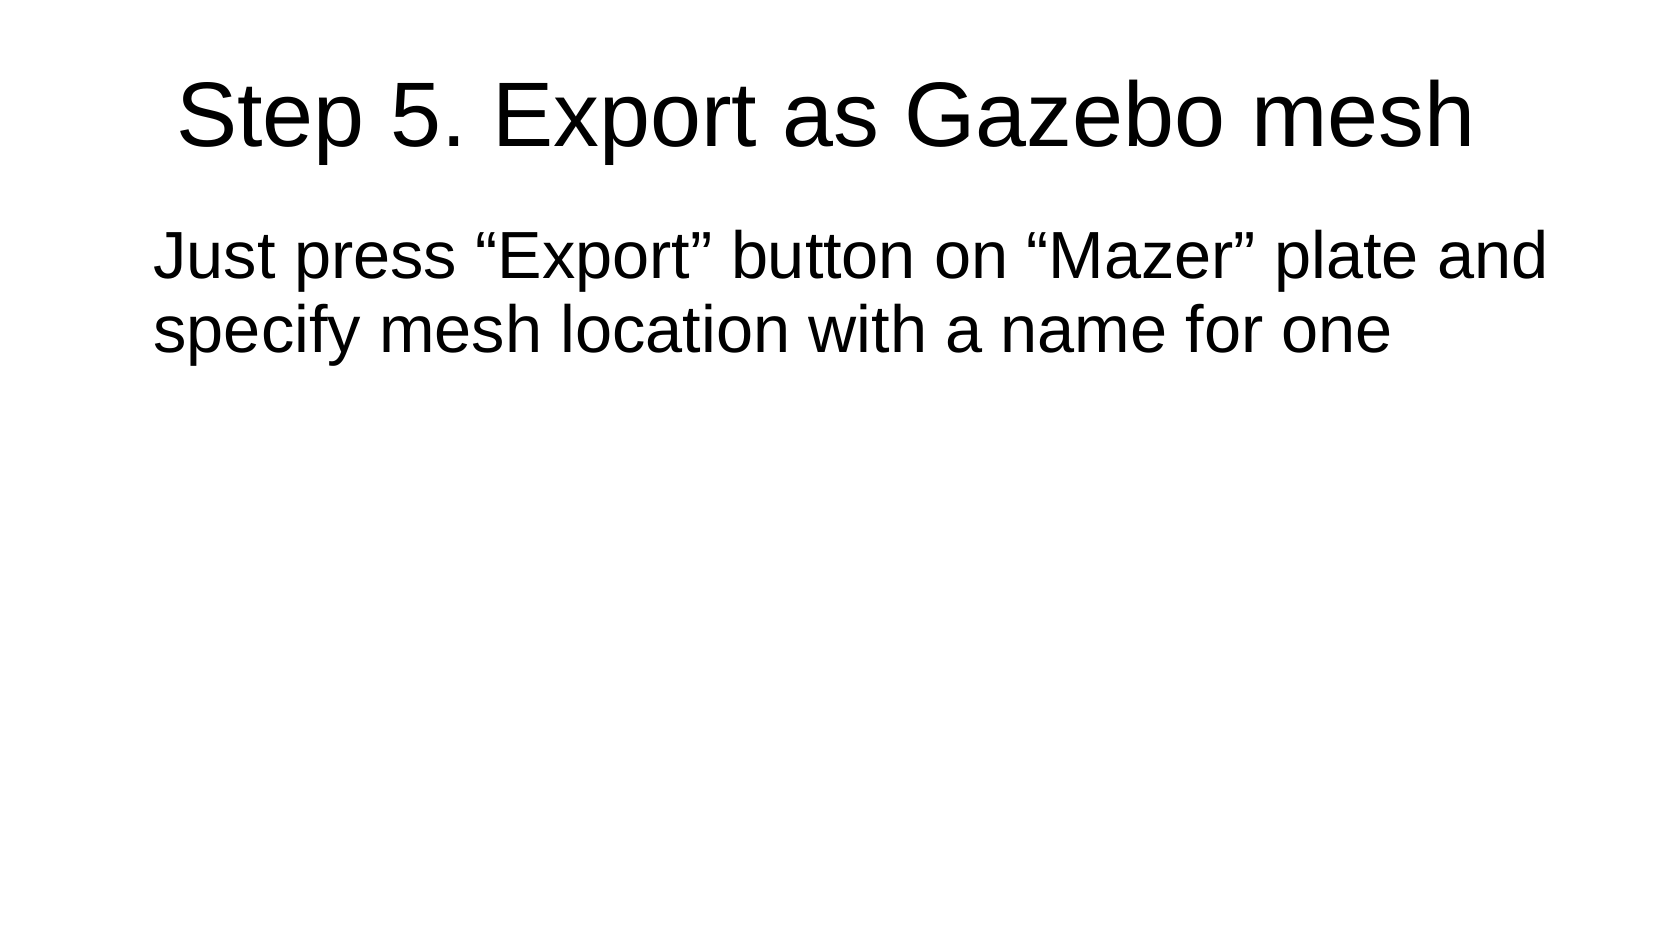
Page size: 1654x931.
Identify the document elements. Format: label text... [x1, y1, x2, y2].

title Step 5. Export as Gazebo mesh [82, 37, 1571, 193]
list Just press “Export” button on “Mazer” plate and specify mesh location with a name for one [82, 217, 1571, 758]
